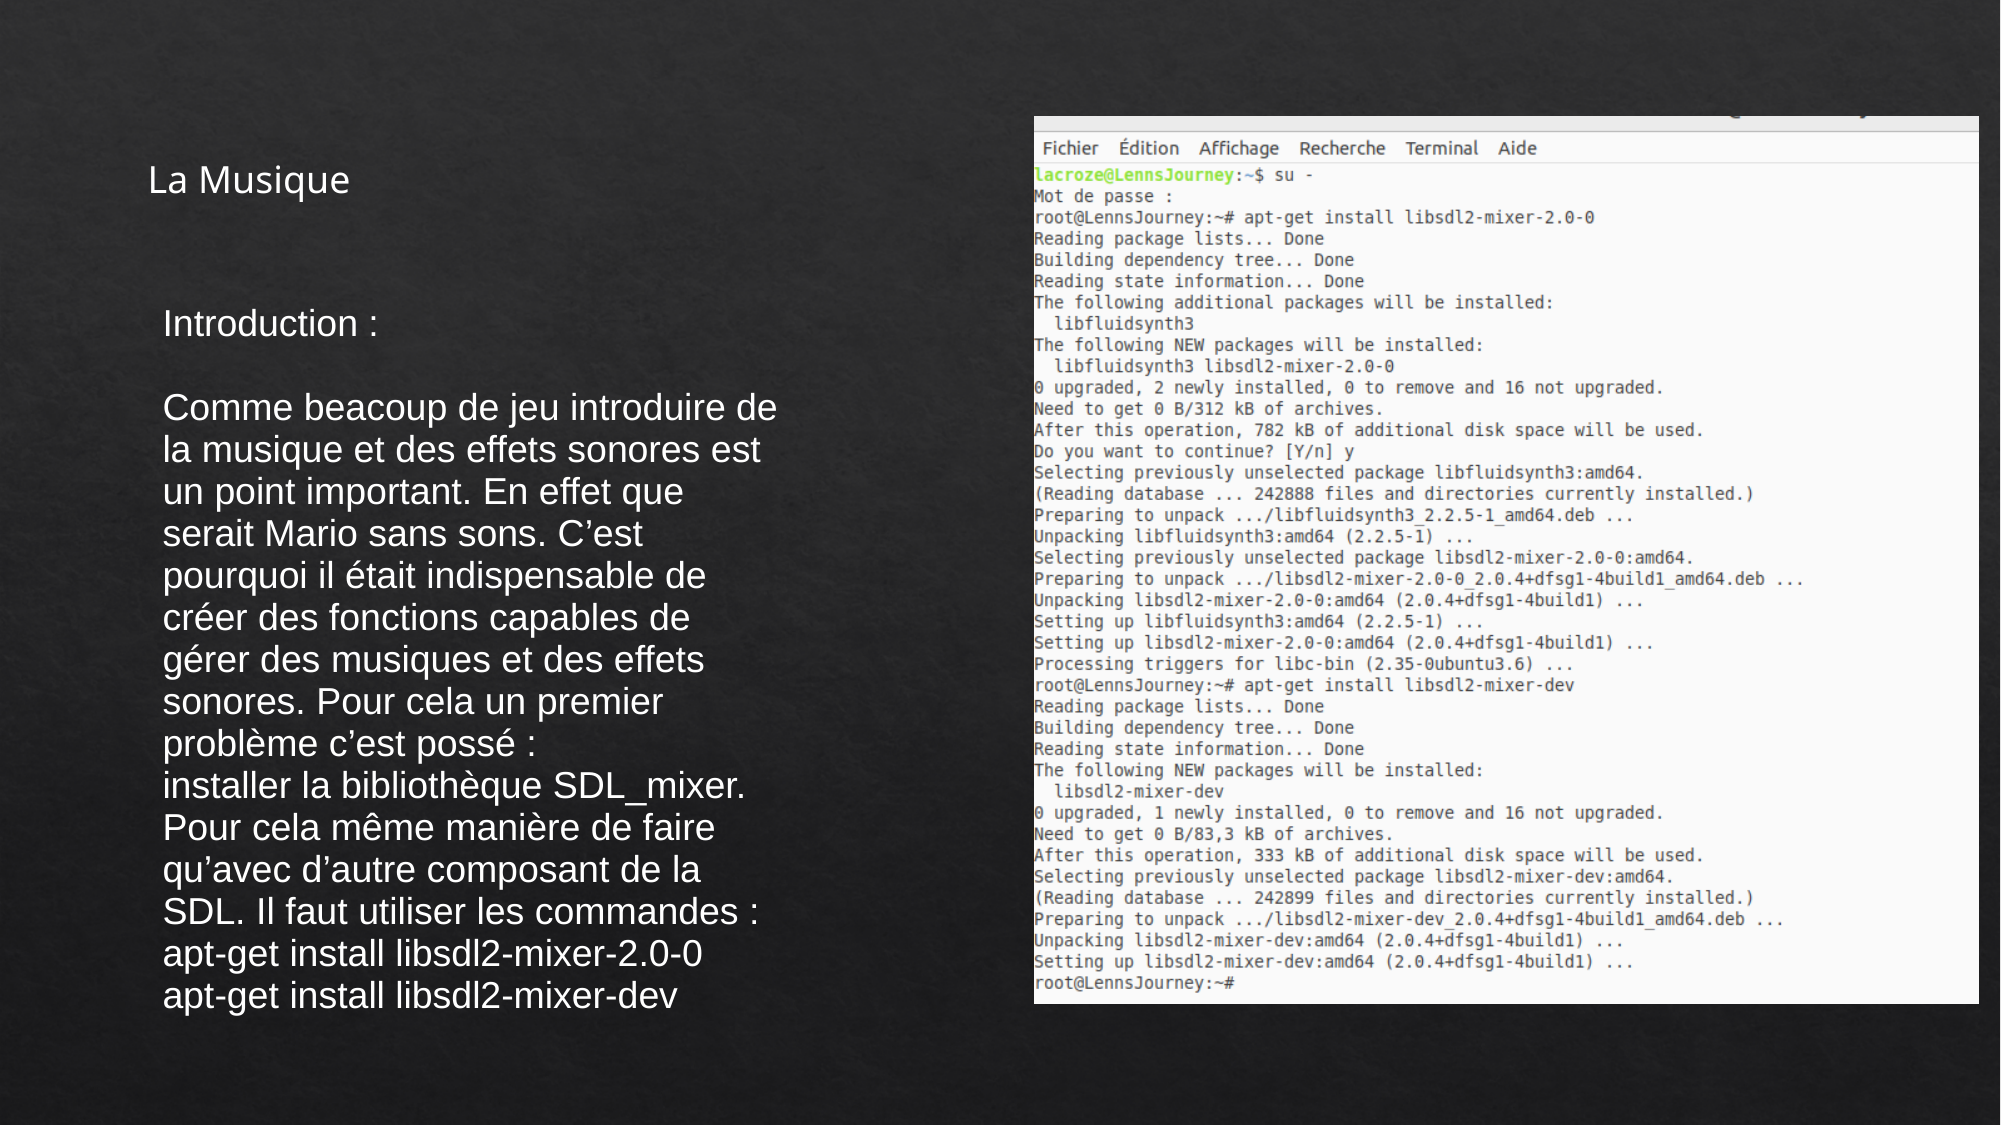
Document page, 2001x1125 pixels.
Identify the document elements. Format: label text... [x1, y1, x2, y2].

title La Musique [147, 99, 1847, 260]
picture [0, 0, 2001, 1125]
text_box Introduction : Comme beacoup de jeu introduire de la musique et des effets sonores est un point important. En effet que serait Mario sans sons. C’est pourquoi il était indispensable de créer des fonctions capables de gérer des musiques et des effets sonores. Pour cela un premier problème c’est possé : installer la bibliothèque SDL_mixer. Pour cela même manière de faire qu’avec d’autre composant de la SDL. Il faut utiliser les commandes : apt-get install libsdl2-mixer-2.0-0 apt-get install libsdl2-mixer-dev [147, 295, 798, 1024]
